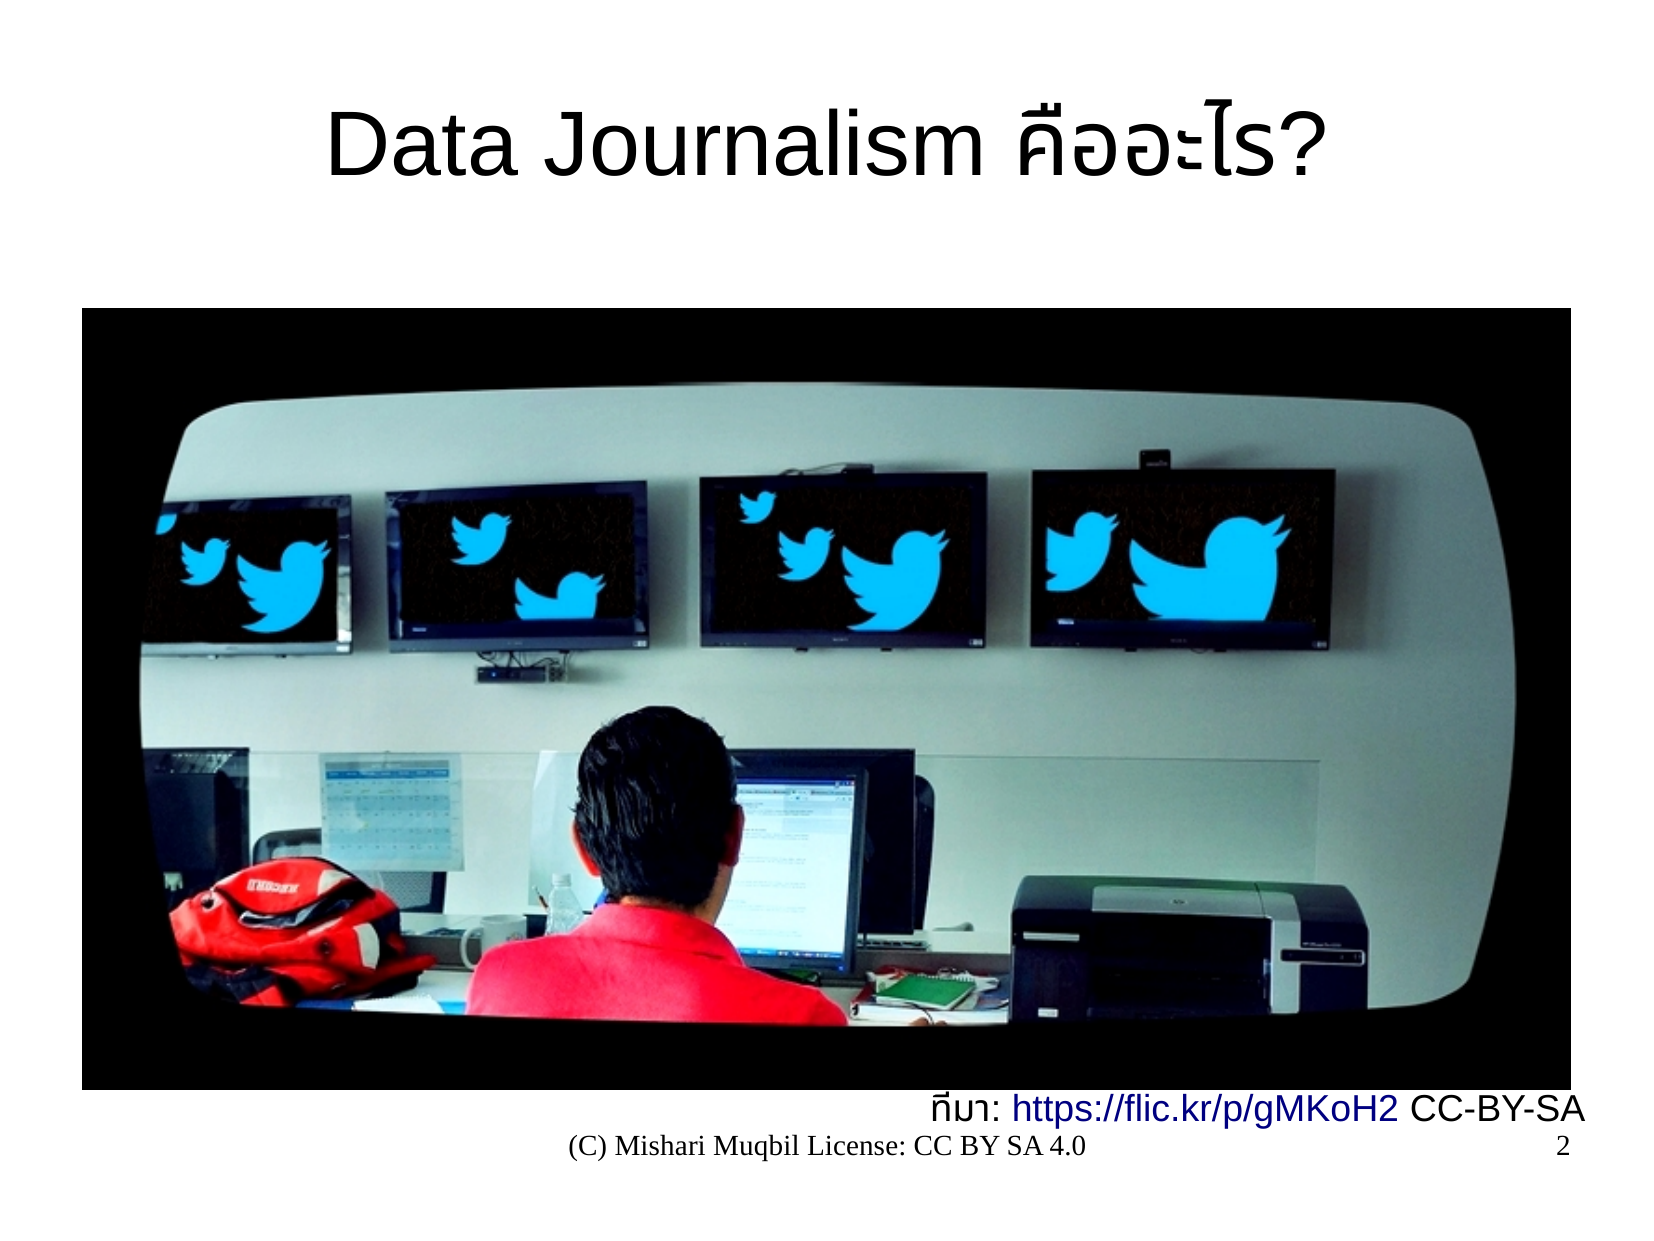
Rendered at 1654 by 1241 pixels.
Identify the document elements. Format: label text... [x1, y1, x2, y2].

title Data Journalism คืออะไร? [82, 49, 1571, 257]
text_box ที่มา: https://flic.kr/p/gMKoH2 CC-BY-SA [915, 1080, 1654, 1186]
picture [82, 308, 1571, 1090]
